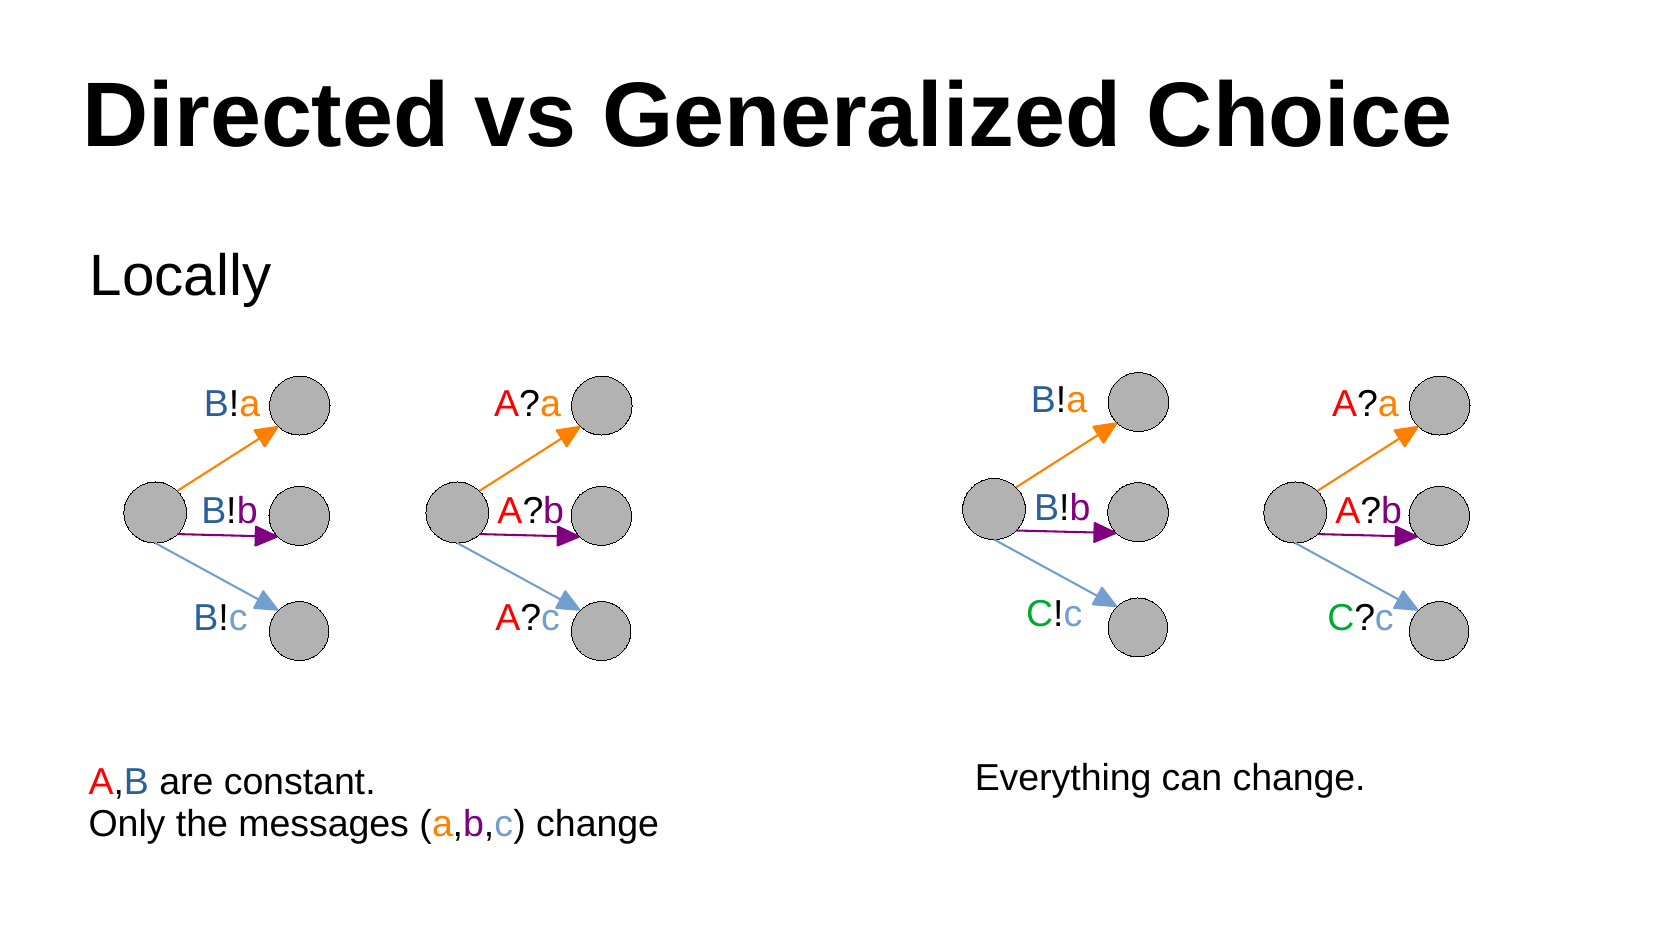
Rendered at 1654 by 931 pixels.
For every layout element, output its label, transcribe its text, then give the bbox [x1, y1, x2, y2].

text_box [571, 486, 632, 546]
text_box A?a [479, 375, 576, 432]
text_box A?b [482, 482, 579, 540]
text_box [1108, 372, 1169, 432]
text_box [269, 601, 329, 661]
text_box A?a [1317, 375, 1414, 432]
text_box B!b [186, 482, 273, 540]
text_box [268, 486, 330, 546]
text_box [1408, 486, 1470, 546]
text_box [1263, 481, 1320, 543]
text_box A?b [1320, 482, 1417, 540]
text_box [1409, 601, 1469, 661]
text_box [962, 478, 1019, 540]
text_box [123, 481, 186, 543]
text_box [1414, 376, 1471, 436]
text_box C?c [1312, 588, 1409, 646]
text_box [576, 376, 633, 436]
text_box A,B are constant. Only the messages (a,b,c) change [73, 753, 674, 853]
text_box [276, 376, 331, 436]
text_box B!c [178, 588, 263, 646]
text_box B!a [1016, 371, 1103, 429]
text_box Locally [75, 235, 287, 316]
text_box A?c [480, 588, 575, 646]
text_box [425, 481, 482, 543]
text_box B!a [189, 375, 276, 432]
text_box [575, 601, 631, 661]
text_box B!b [1019, 479, 1106, 536]
title Directed vs Generalized Choice [82, 37, 1571, 193]
text_box [1107, 482, 1169, 542]
text_box C!c [1011, 585, 1098, 642]
text_box [1108, 597, 1168, 657]
text_box Everything can change. [960, 749, 1381, 807]
